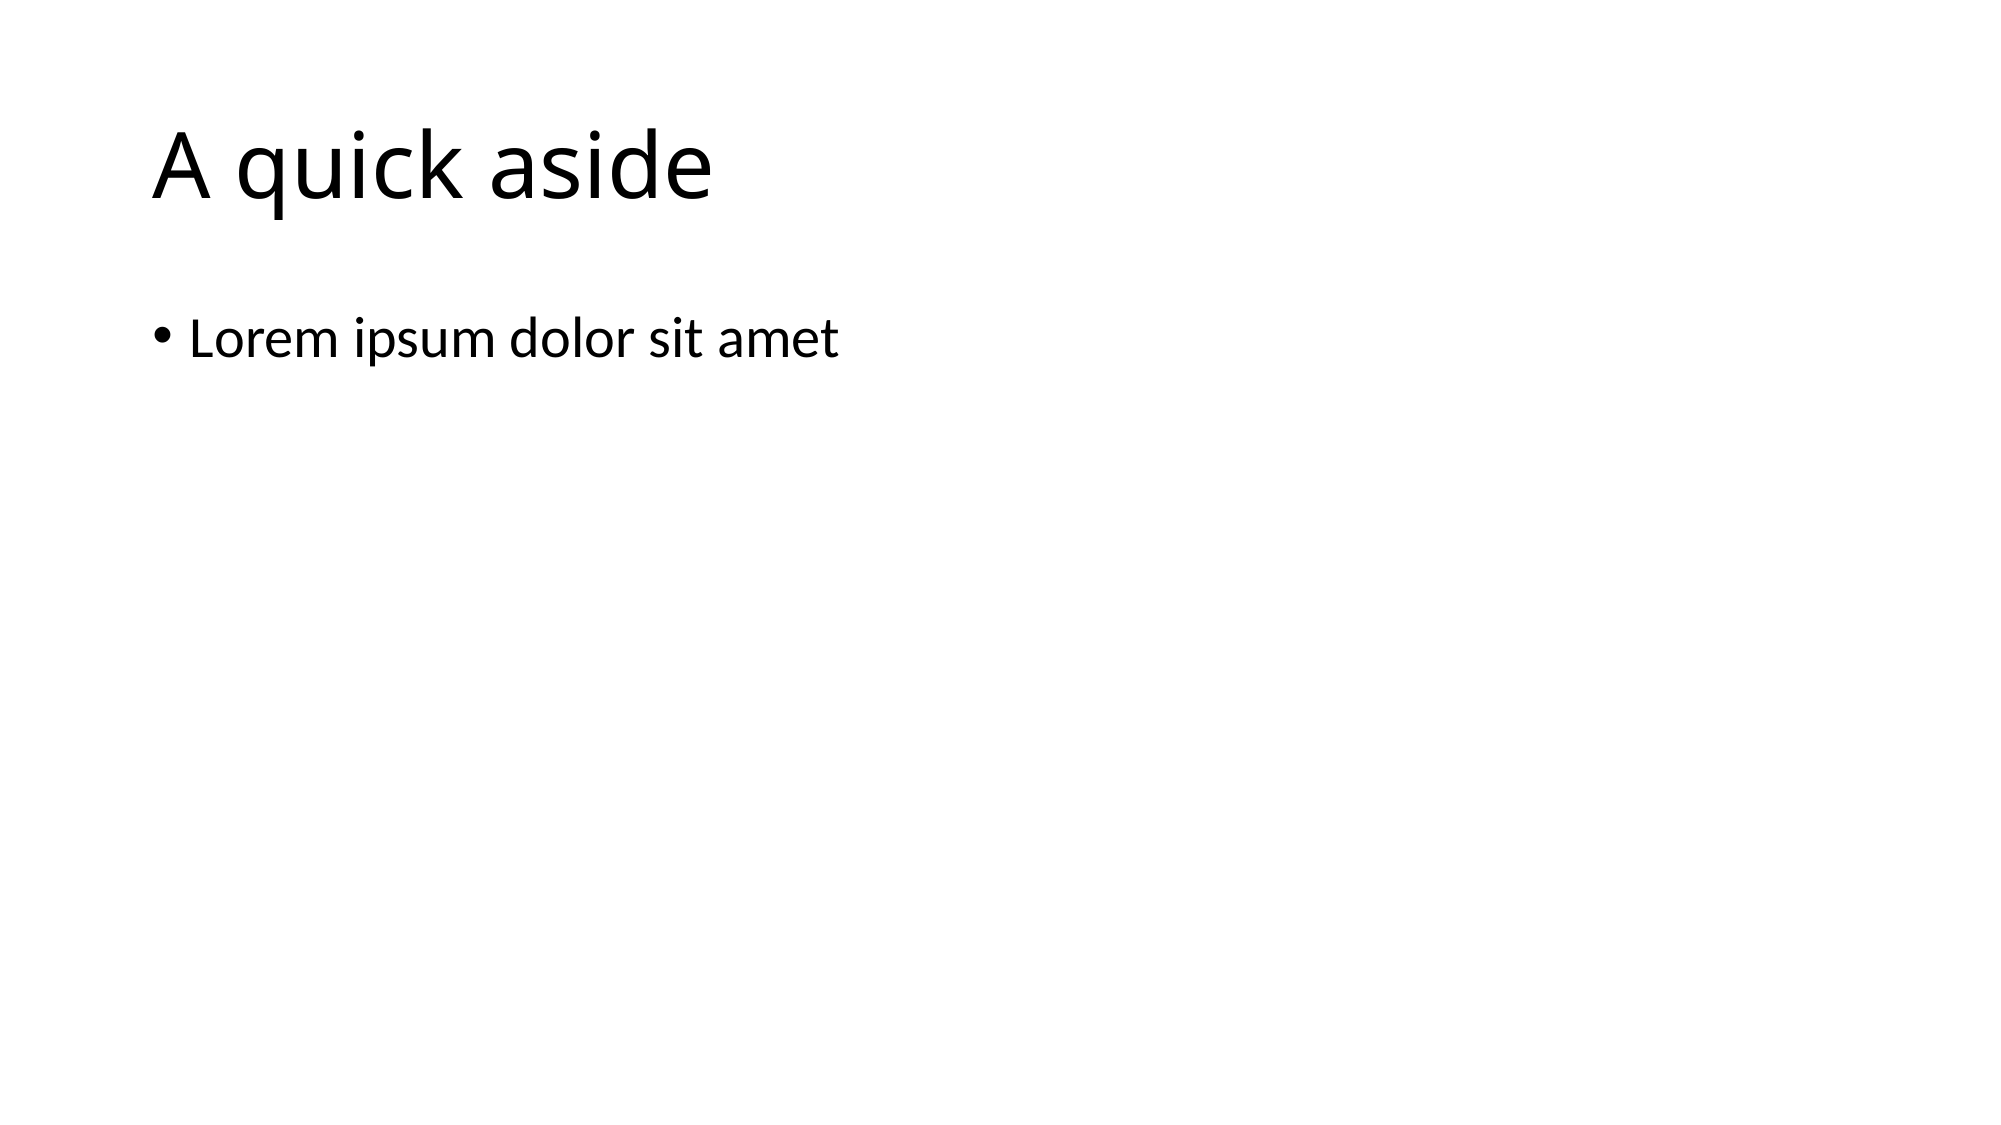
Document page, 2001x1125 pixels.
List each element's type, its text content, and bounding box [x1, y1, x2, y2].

list Lorem ipsum dolor sit amet [137, 299, 1863, 1014]
title A quick aside [137, 59, 1863, 278]
